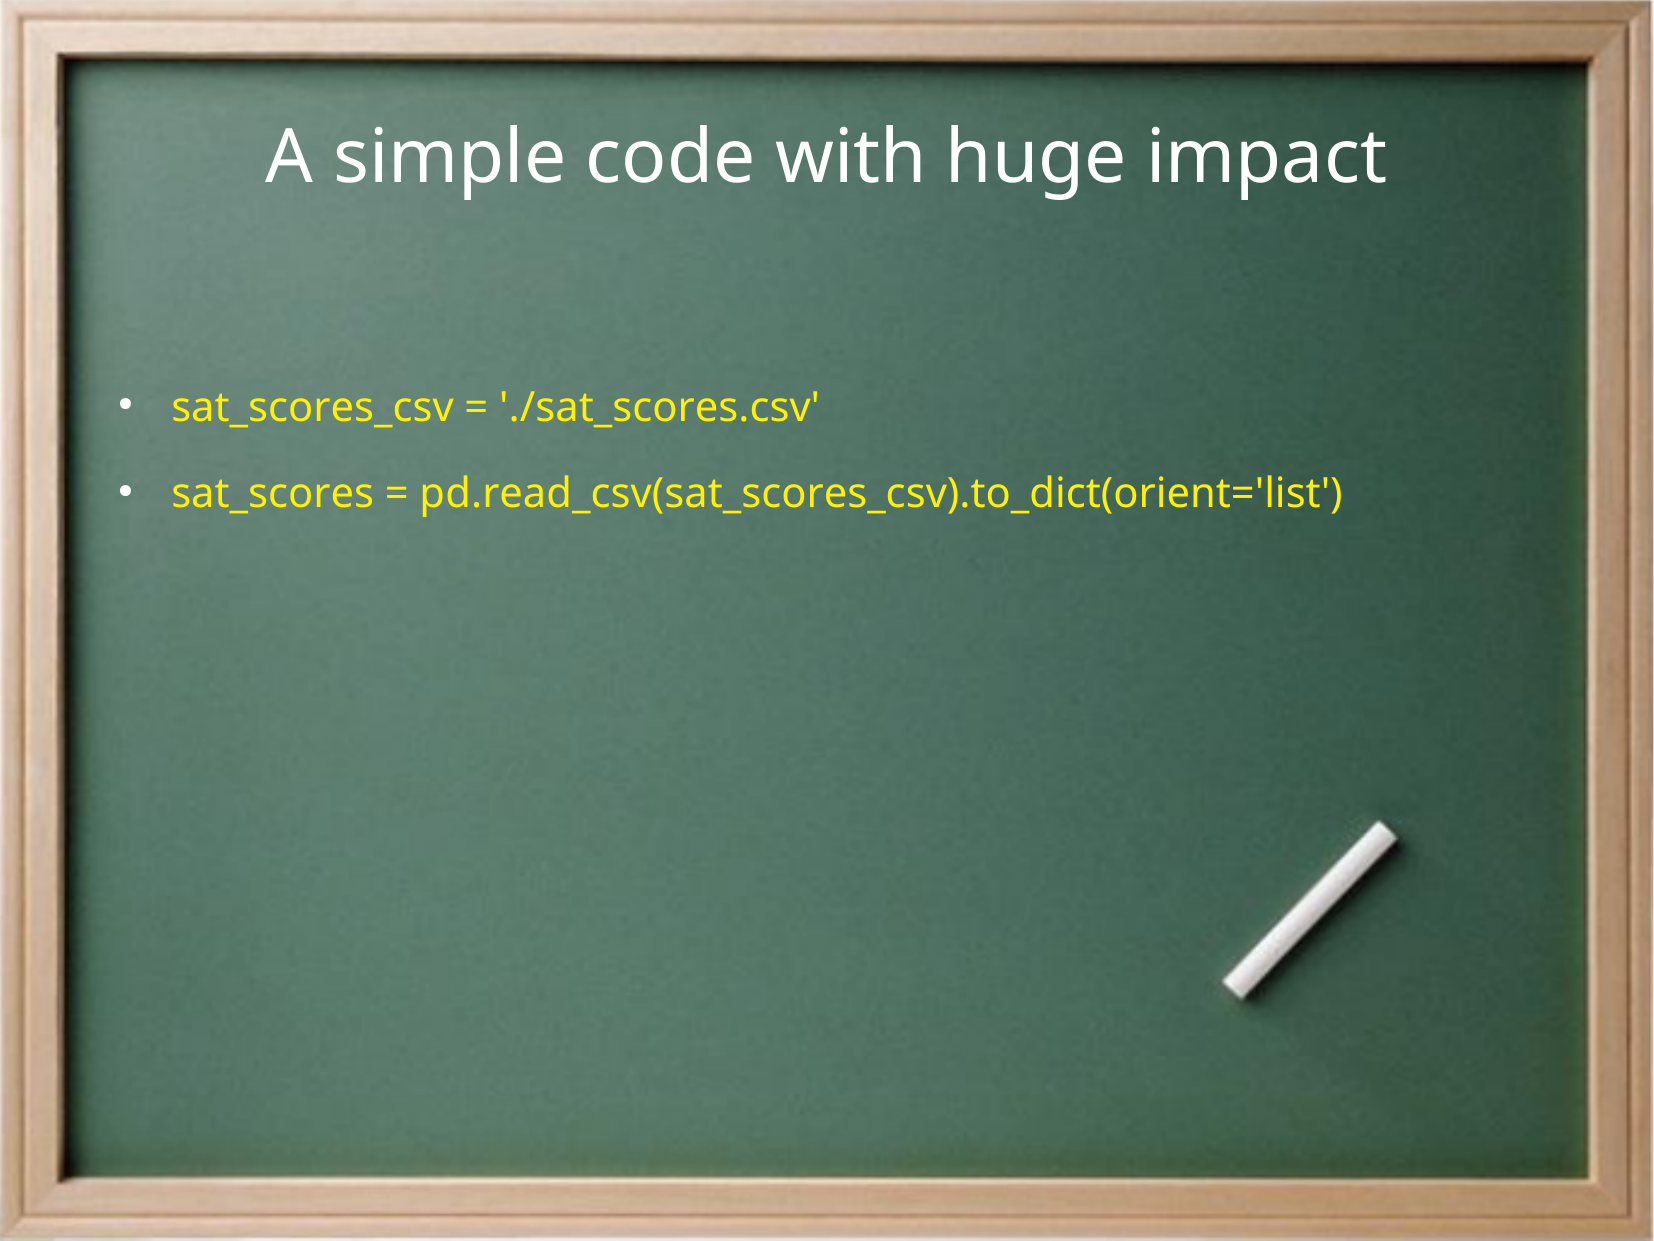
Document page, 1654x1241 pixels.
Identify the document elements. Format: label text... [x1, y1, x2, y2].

list sat_scores_csv = './sat_scores.csv' sat_scores = pd.read_csv(sat_scores_csv).to_dict(orient='list') [82, 290, 1571, 1109]
title A simple code with huge impact [82, 49, 1571, 257]
picture [0, 0, 1654, 1241]
